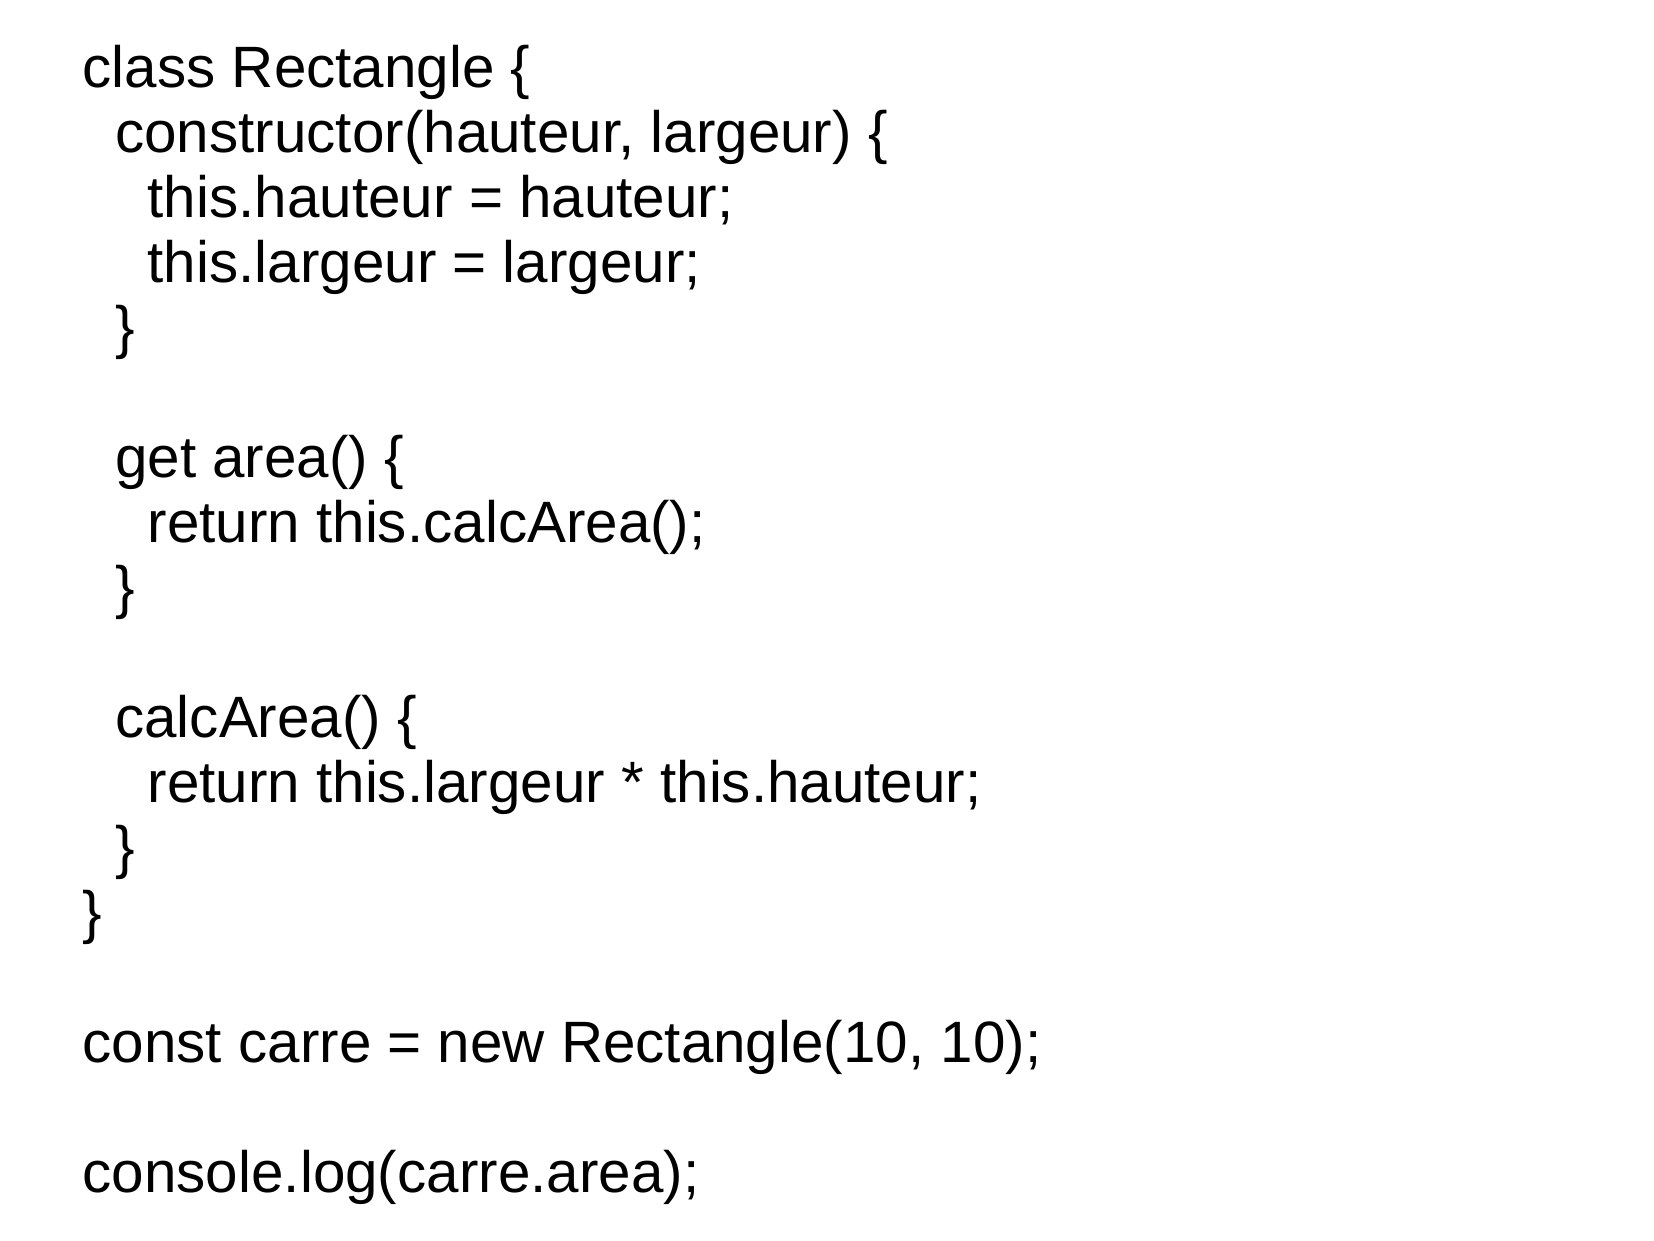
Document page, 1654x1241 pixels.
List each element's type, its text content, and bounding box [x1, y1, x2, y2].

subtitle class Rectangle { constructor(hauteur, largeur) { this.hauteur = hauteur; this.largeur = largeur; } get area() { return this.calcArea(); } calcArea() { return this.largeur * this.hauteur; } } const carre = new Rectangle(10, 10); console.log(carre.area); [82, 36, 1571, 1203]
